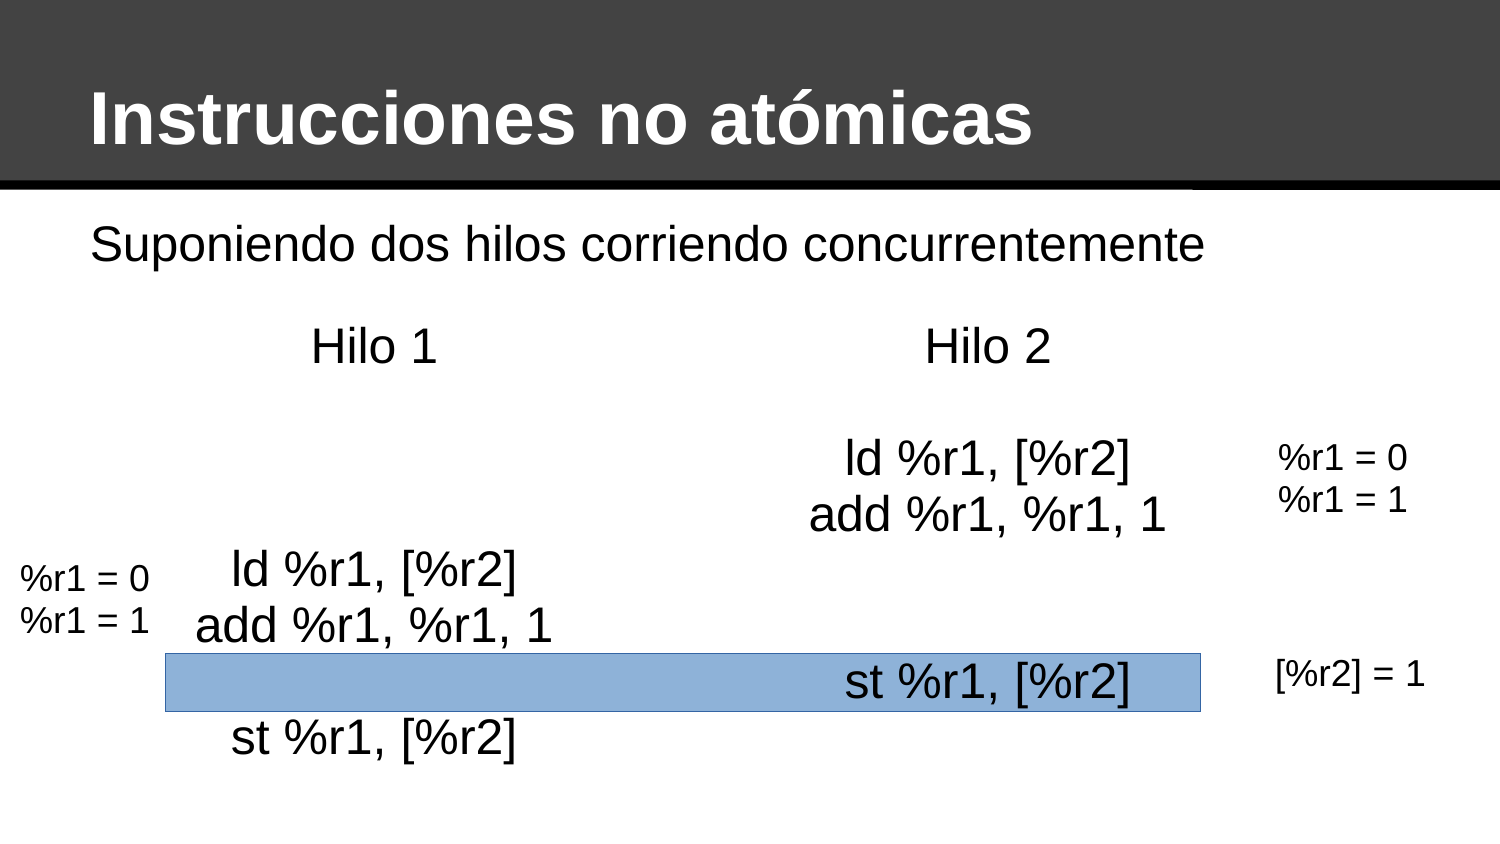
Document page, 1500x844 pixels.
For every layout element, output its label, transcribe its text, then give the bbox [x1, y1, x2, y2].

text_box %r1 = 0 %r1 = 1 [1263, 429, 1424, 528]
text_box [%r2] = 1 [1260, 645, 1441, 702]
text_box Suponiendo dos hilos corriendo concurrentemente [74, 196, 1425, 808]
text_box Instrucciones no atómicas [74, 33, 1425, 175]
text_box Hilo 1 ld %r1, [%r2] add %r1, %r1, 1 st %r1, [%r2] [180, 311, 569, 773]
text_box %r1 = 0 %r1 = 1 [5, 549, 166, 649]
text_box Hilo 2 ld %r1, [%r2] add %r1, %r1, 1 st %r1, [%r2] [793, 311, 1183, 717]
